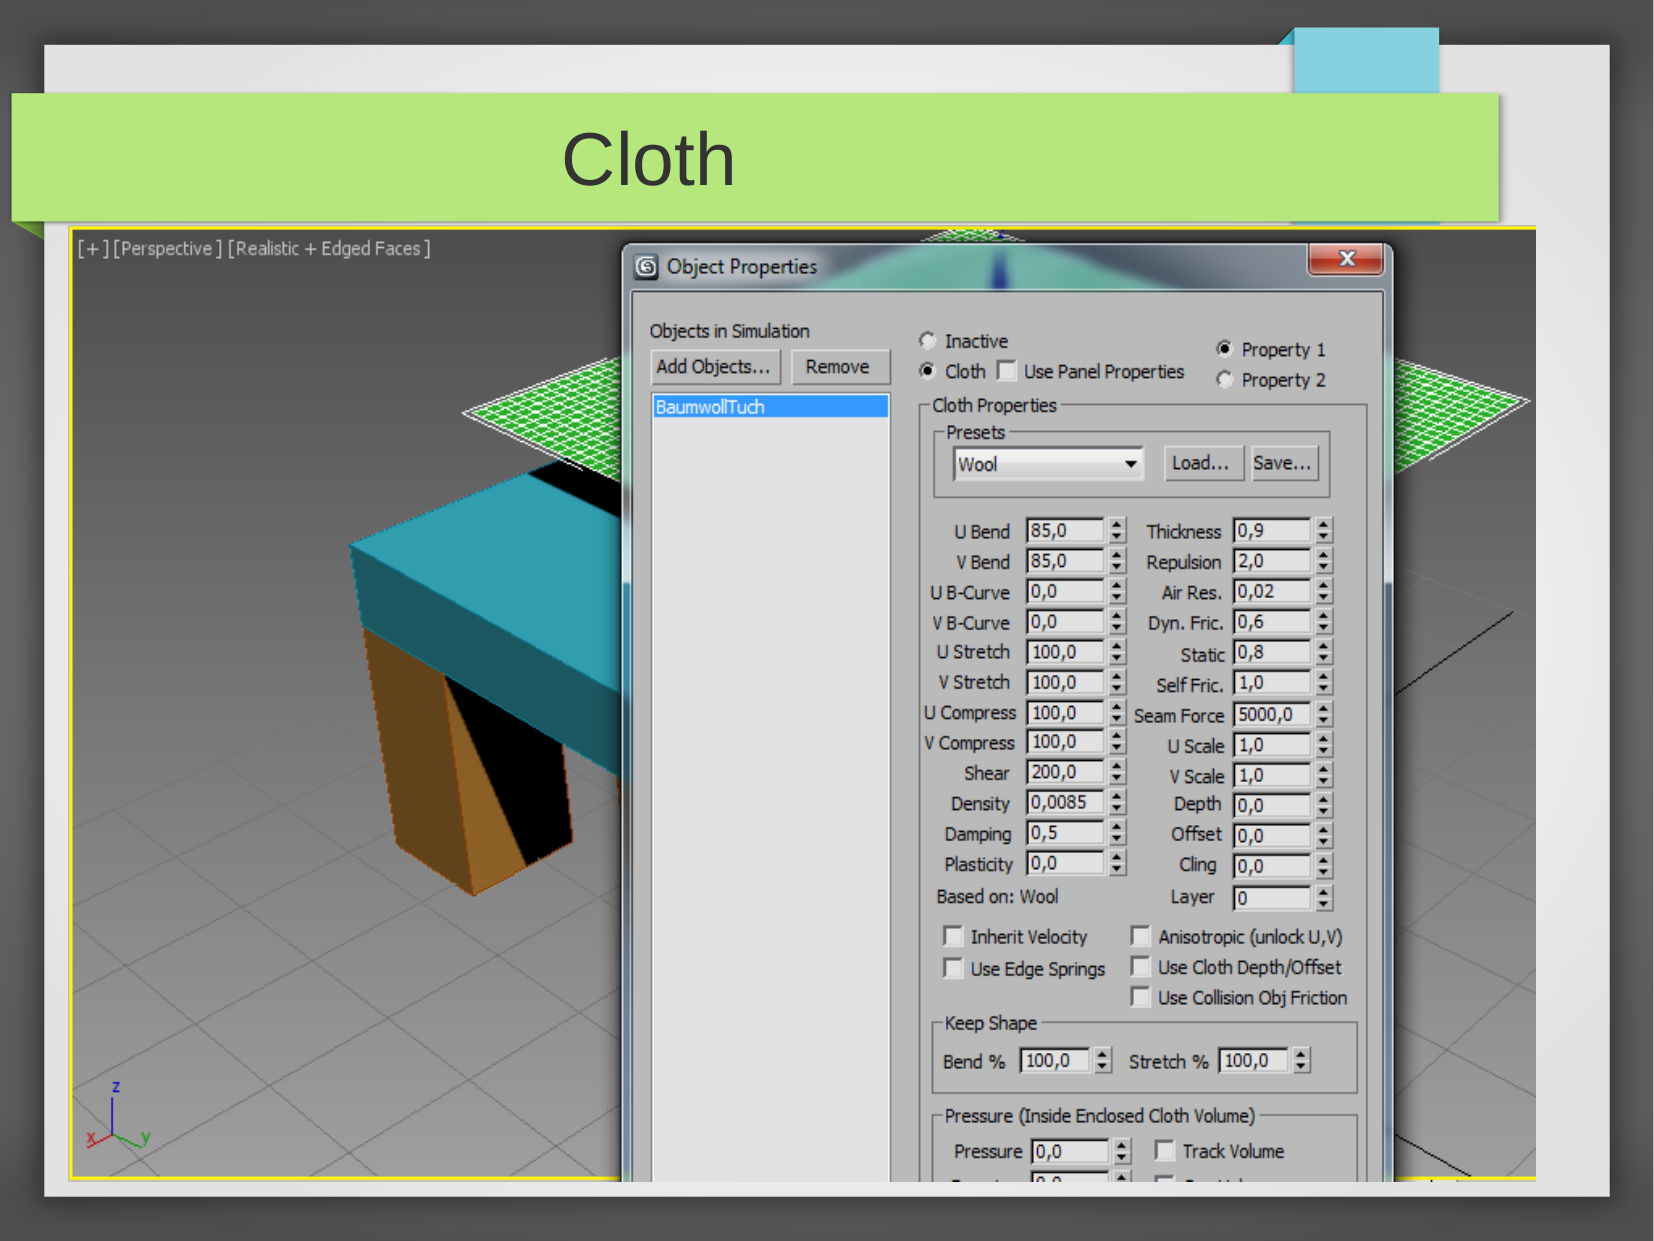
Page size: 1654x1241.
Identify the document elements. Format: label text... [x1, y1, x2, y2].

picture [0, 0, 1654, 1241]
title Cloth [70, 106, 1229, 213]
